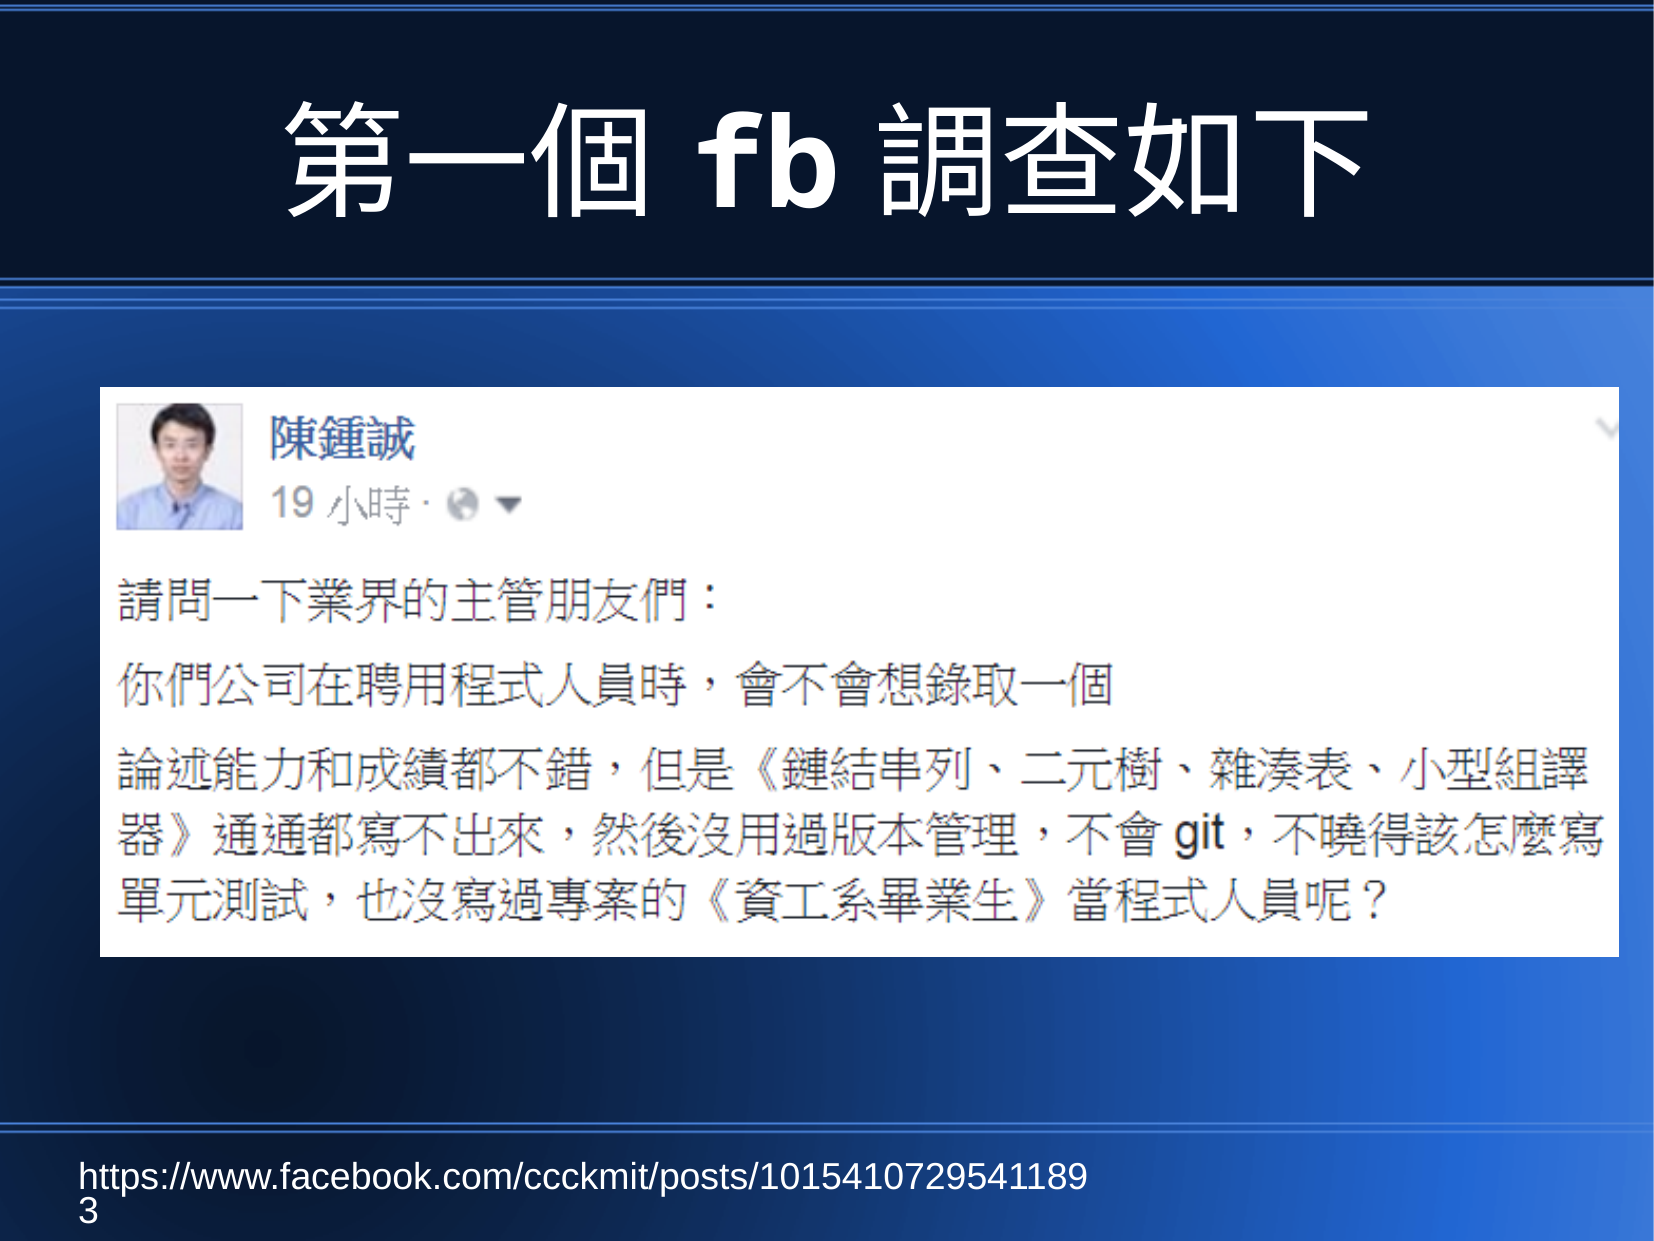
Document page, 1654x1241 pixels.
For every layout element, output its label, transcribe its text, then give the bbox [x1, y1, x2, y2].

title 第一個fb調查如下 [82, 49, 1571, 257]
picture [0, 0, 1654, 1241]
text_box https://www.facebook.com/ccckmit/posts/10154107295411893 [63, 1147, 1123, 1241]
